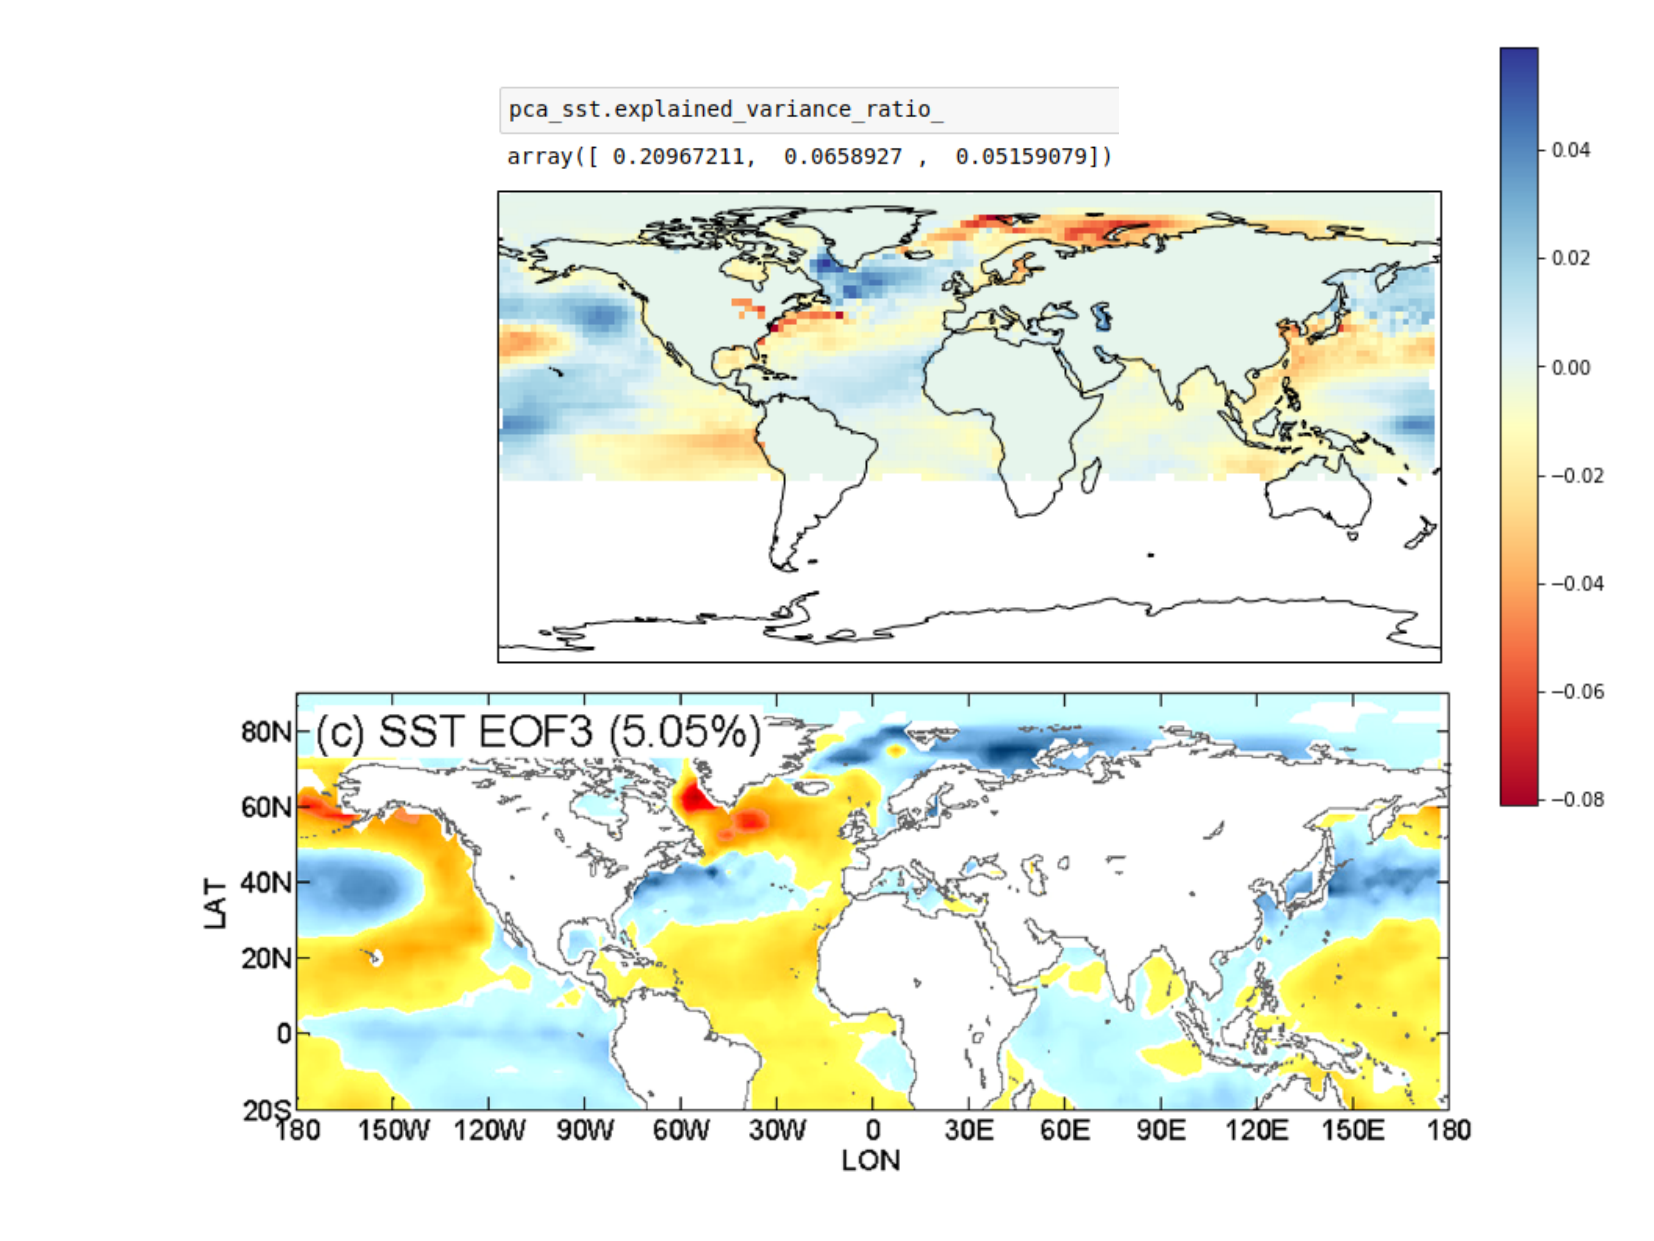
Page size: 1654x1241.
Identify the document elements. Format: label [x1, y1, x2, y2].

picture [185, 29, 1636, 1175]
